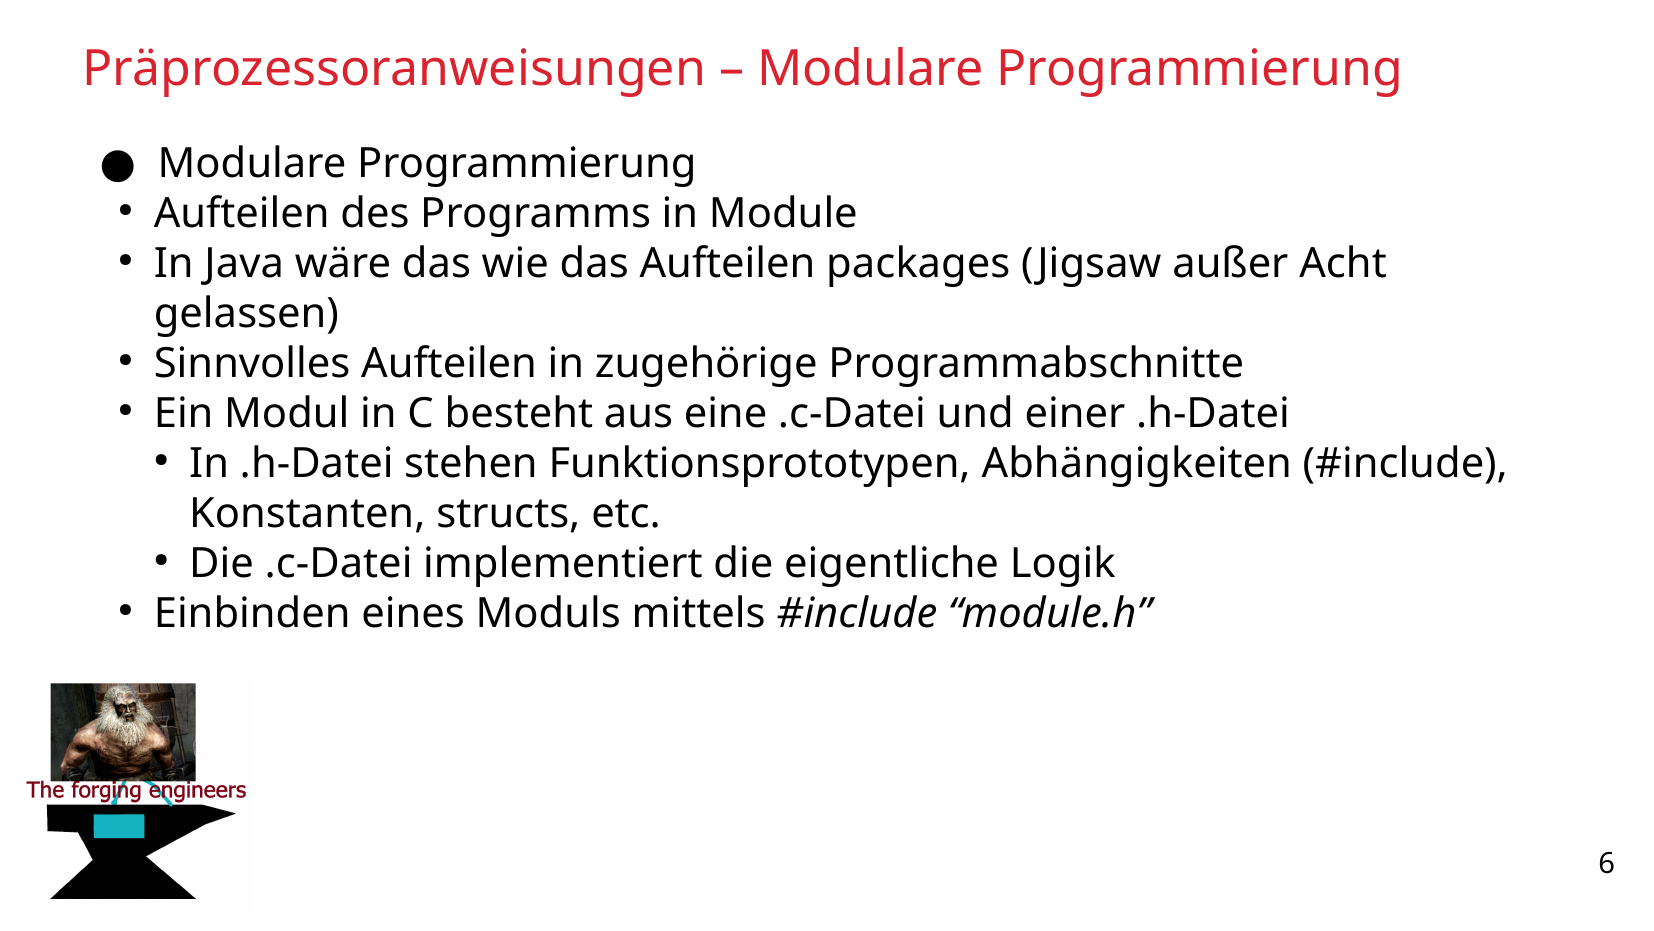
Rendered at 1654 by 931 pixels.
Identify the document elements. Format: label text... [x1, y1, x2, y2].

title Präprozessoranweisungen – Modulare Programmierung [82, 37, 1571, 95]
text_box Modulare Programmierung Aufteilen des Programms in Module In Java wäre das wie das Aufteilen packages (Jigsaw außer Acht gelassen) Sinnvolles Aufteilen in zugehörige Programmabschnitte Ein Modul in C besteht aus eine .c-Datei und einer .h-Datei In .h-Datei stehen Funktionsprototypen, Abhängigkeiten (#include), Konstanten, structs, etc. Die .c-Datei implementiert die eigentliche Logik Einbinden eines Moduls mittels #include “module.h” [82, 135, 1548, 603]
picture [17, 679, 254, 916]
